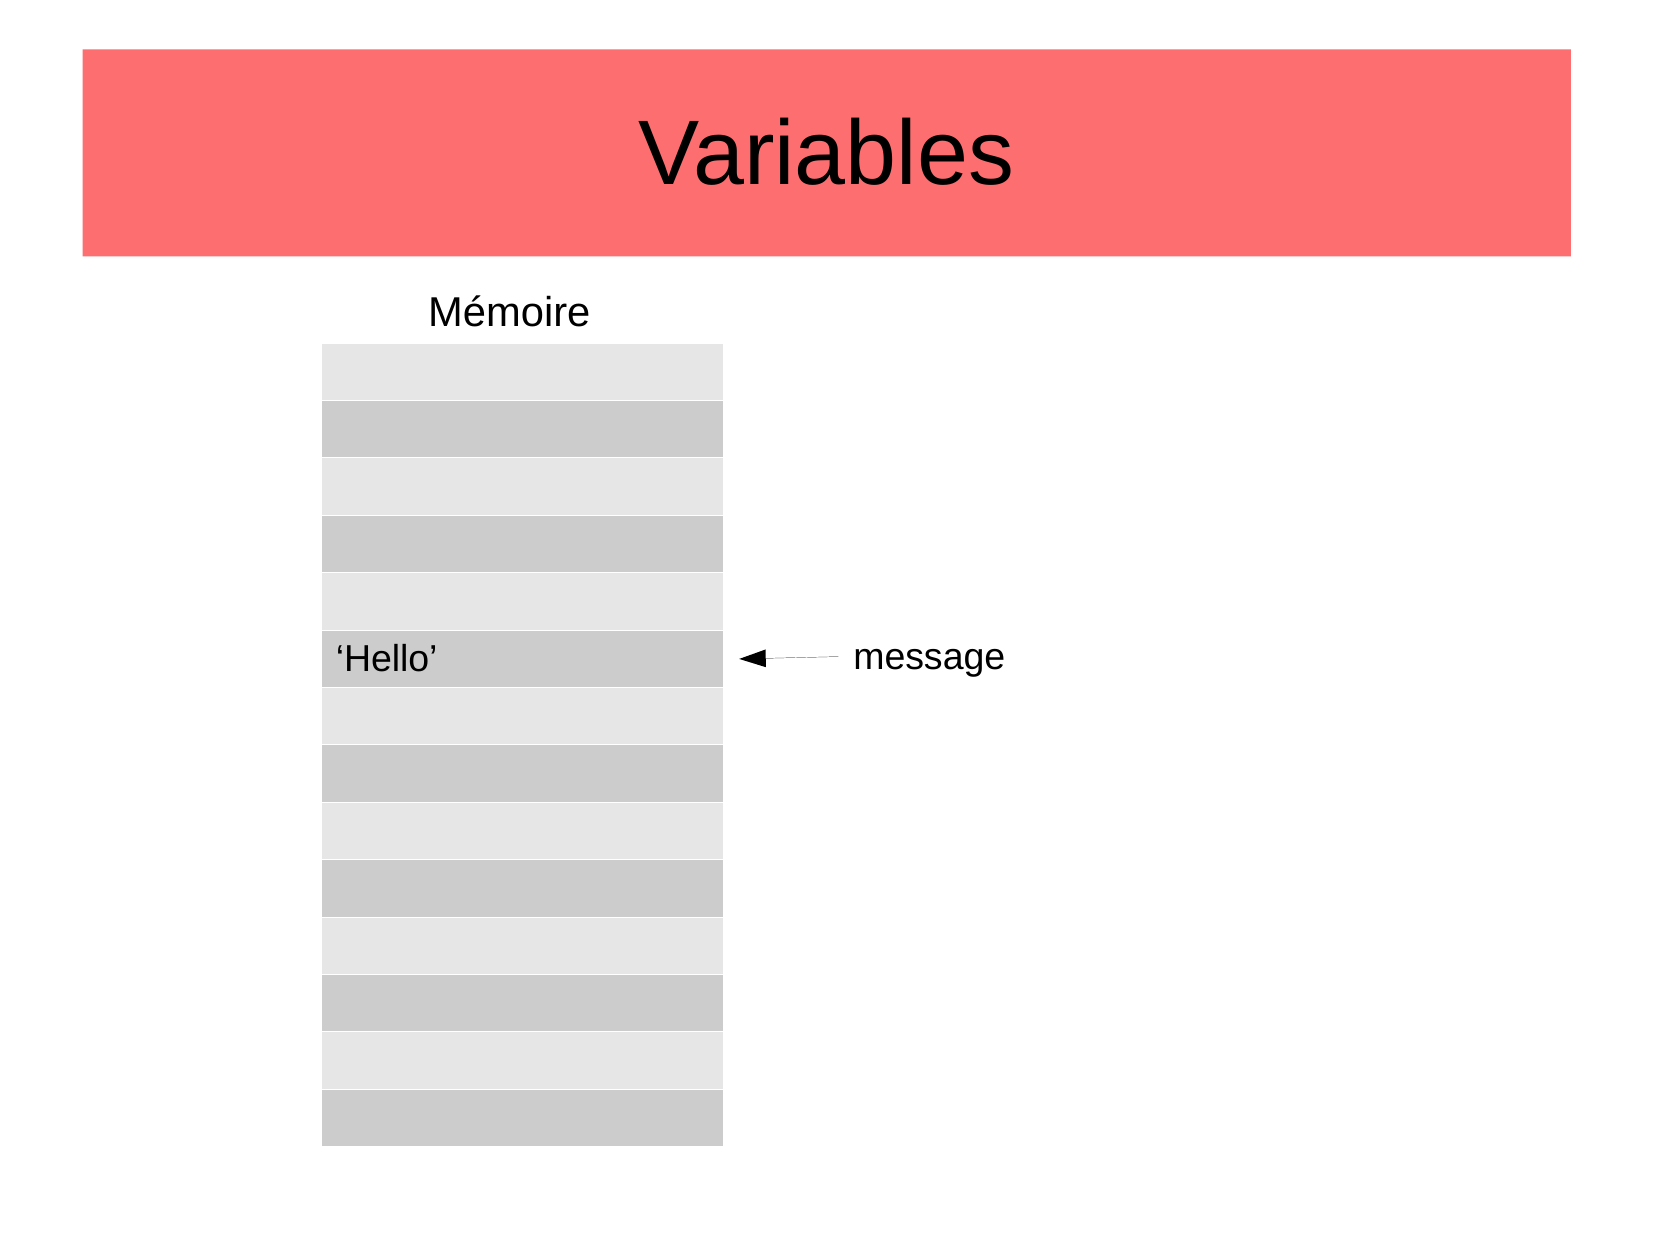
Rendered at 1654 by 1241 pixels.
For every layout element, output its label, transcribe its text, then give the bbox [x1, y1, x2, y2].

table_cell [322, 745, 723, 802]
text_box Mémoire [413, 281, 650, 343]
table_cell ‘Hello’ [322, 631, 723, 687]
table_header [322, 344, 723, 400]
table_cell [322, 401, 723, 457]
table_cell [322, 918, 723, 974]
table_cell [322, 573, 723, 630]
table_cell [322, 803, 723, 859]
table_cell [322, 860, 723, 917]
table_cell [322, 688, 723, 744]
table_cell [322, 975, 723, 1031]
text_box message [838, 628, 1075, 686]
table_cell [322, 516, 723, 572]
table_cell [322, 1032, 723, 1089]
title Variables [82, 49, 1571, 257]
table_cell [322, 1090, 723, 1146]
table_cell [322, 458, 723, 515]
